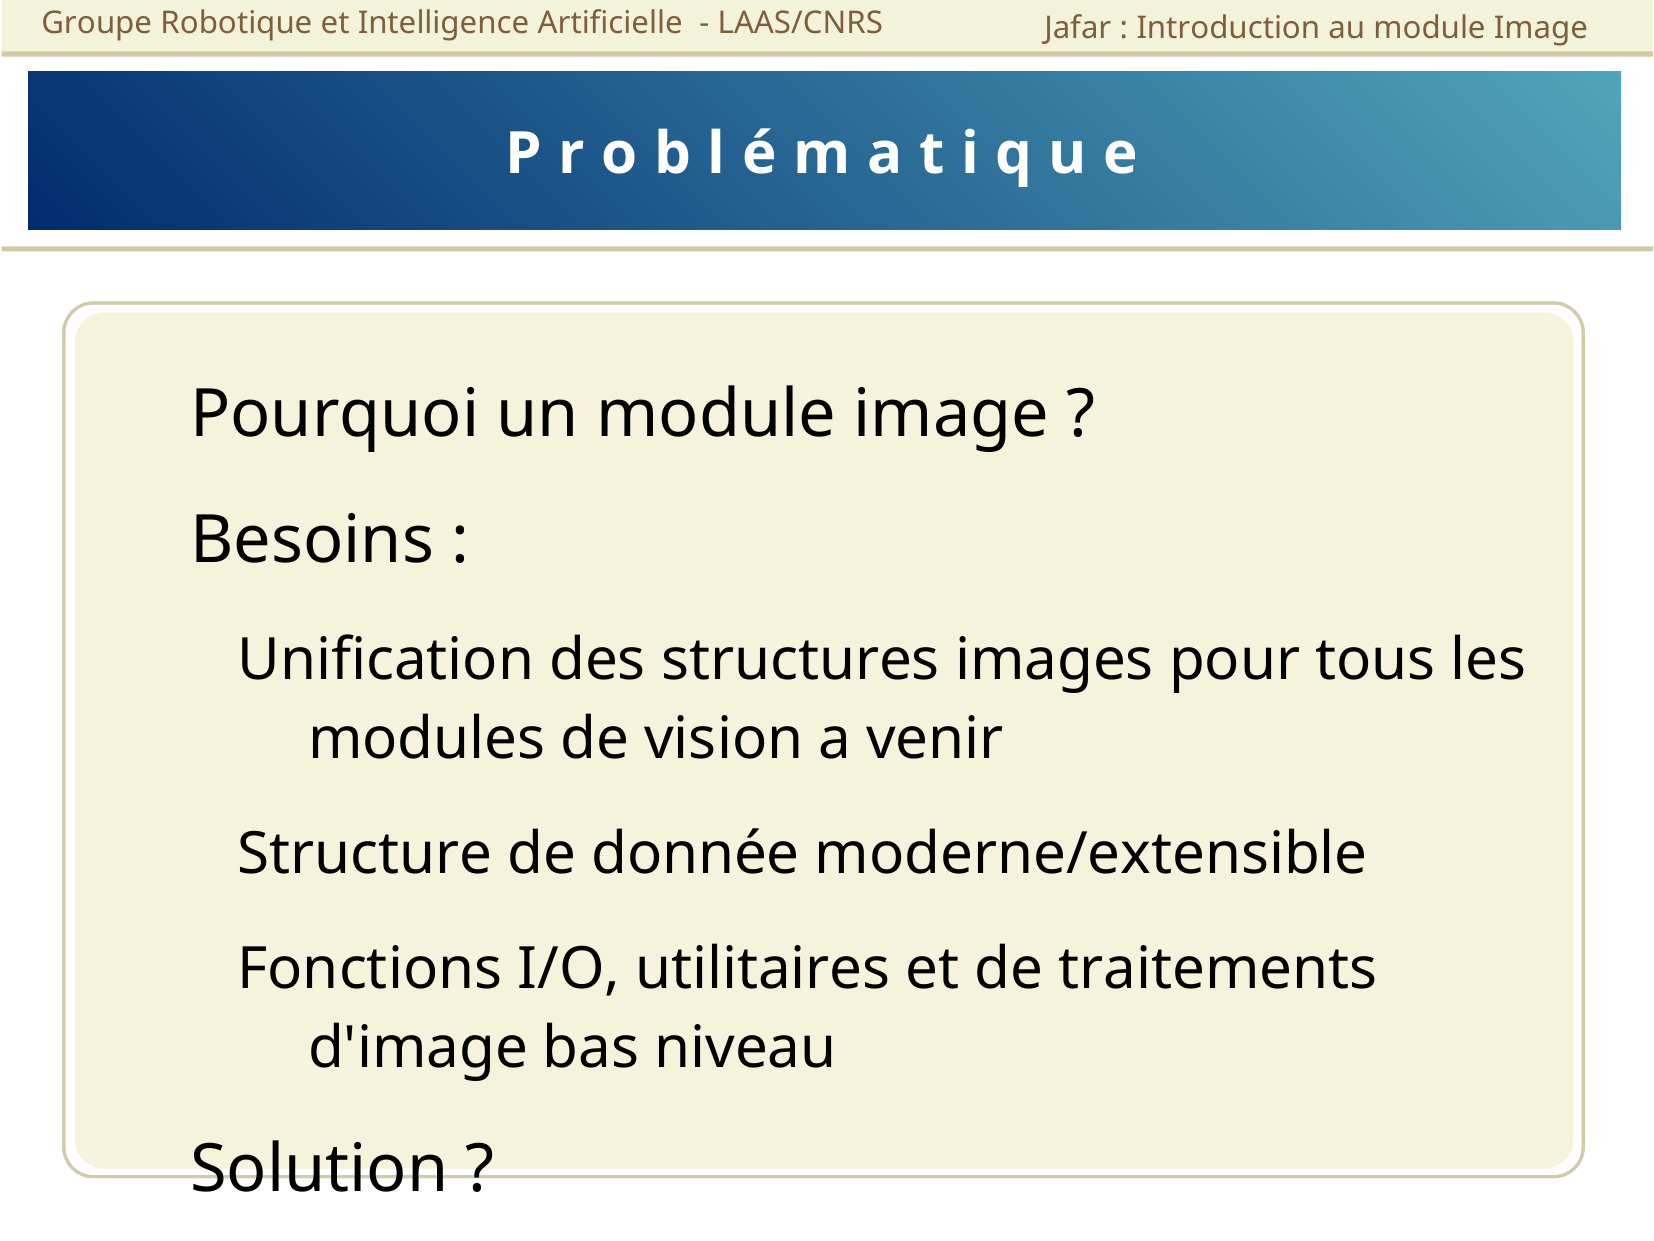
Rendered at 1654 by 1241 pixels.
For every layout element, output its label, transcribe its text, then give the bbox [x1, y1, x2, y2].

list Pourquoi un module image ? Besoins : Unification des structures images pour tous les modules de vision a venir Structure de donnée moderne/extensible Fonctions I/O, utilitaires et de traitements d'image bas niveau Solution ? [178, 364, 1569, 1147]
title Problématique [57, 81, 1587, 221]
